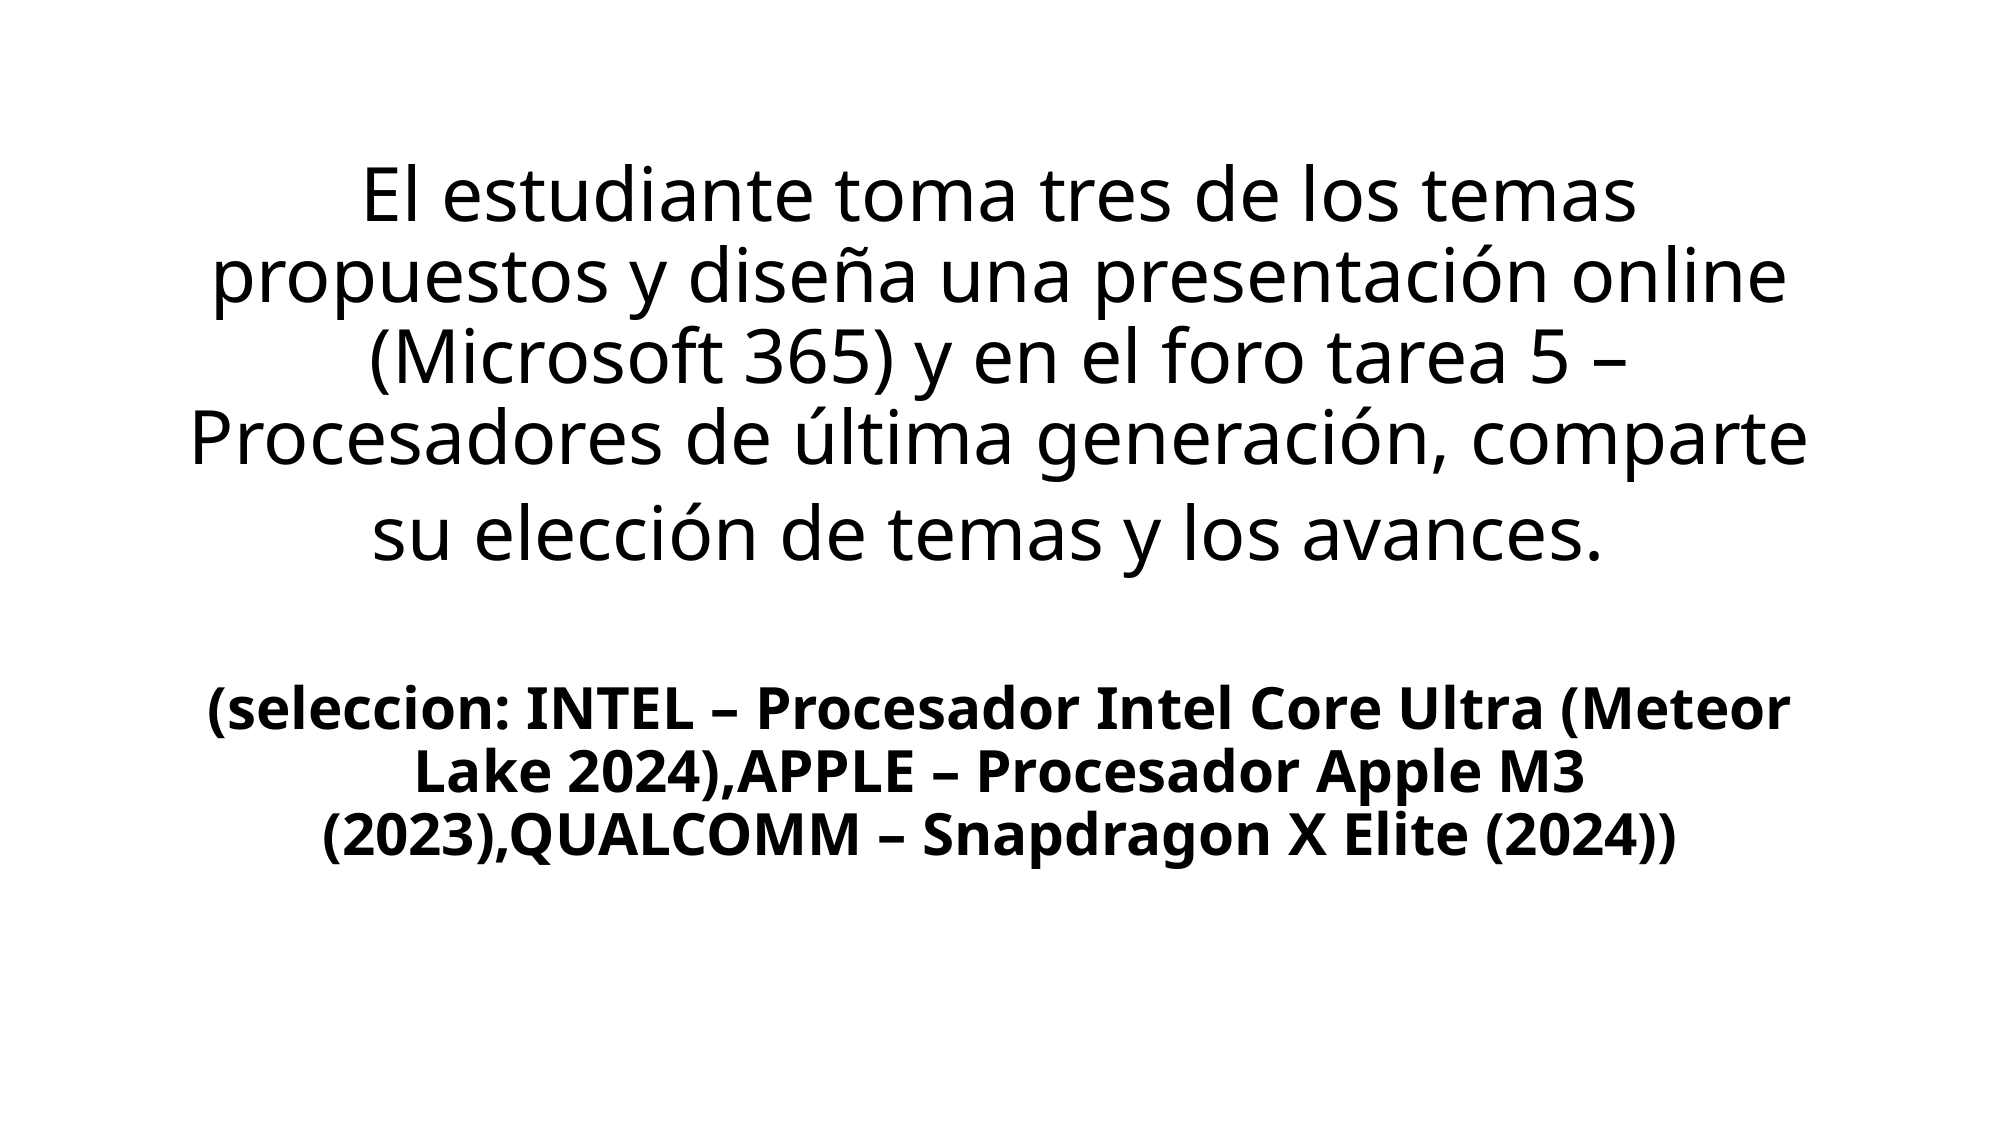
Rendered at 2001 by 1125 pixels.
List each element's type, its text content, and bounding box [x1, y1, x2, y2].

title El estudiante toma tres de los temas propuestos y diseña una presentación online (Microsoft 365) y en el foro tarea 5 – Procesadores de última generación, comparte su elección de temas y los avances. (seleccion: INTEL – Procesador Intel Core Ultra (Meteor Lake 2024),APPLE – Procesador Apple M3 (2023),QUALCOMM – Snapdragon X Elite (2024)) [137, 59, 1863, 965]
